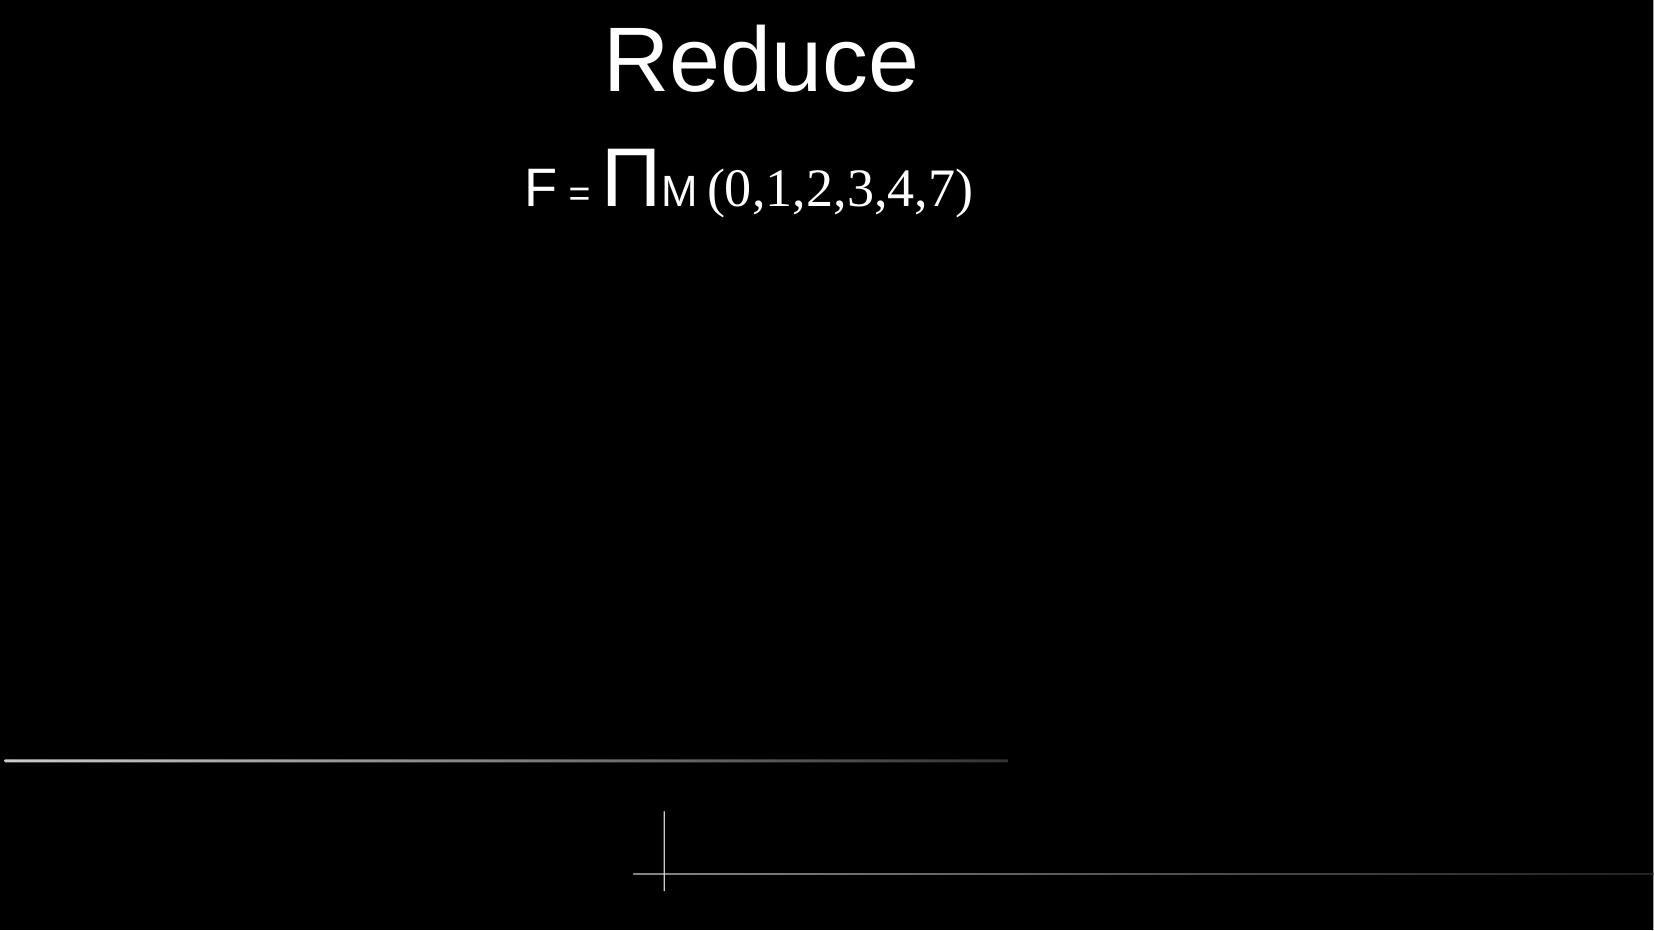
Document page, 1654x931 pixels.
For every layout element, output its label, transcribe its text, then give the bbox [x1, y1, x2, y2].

text_box F = ΠM (0,1,2,3,4,7) [510, 124, 989, 232]
title Reduce [23, 5, 1501, 114]
